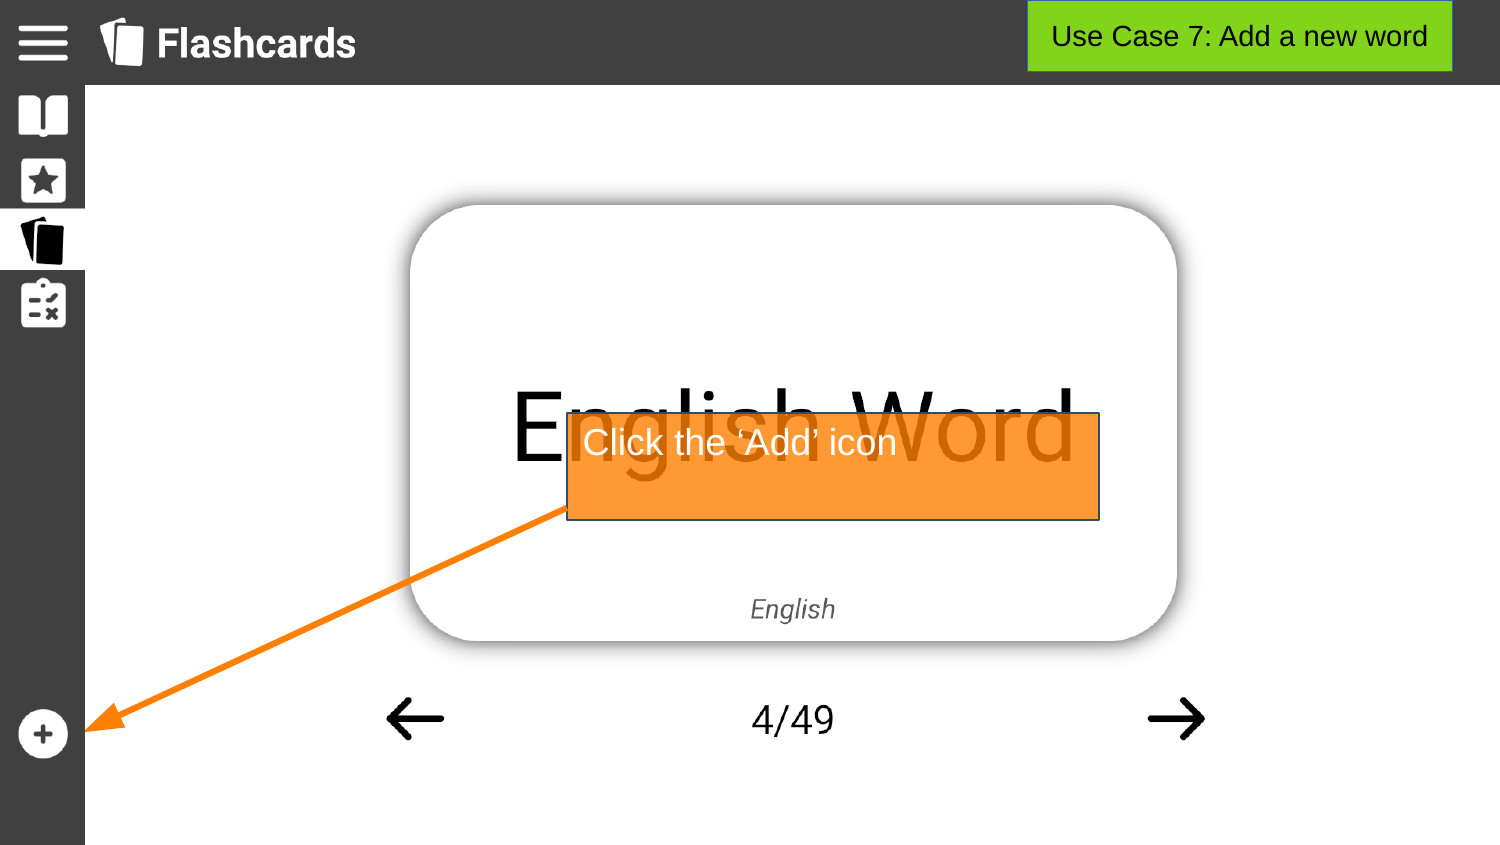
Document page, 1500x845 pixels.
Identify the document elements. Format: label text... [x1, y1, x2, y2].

picture [0, 0, 1500, 845]
text_box Click the ‘Add’ icon [566, 413, 1099, 520]
text_box Use Case 7: Add a new word [1027, 0, 1453, 72]
